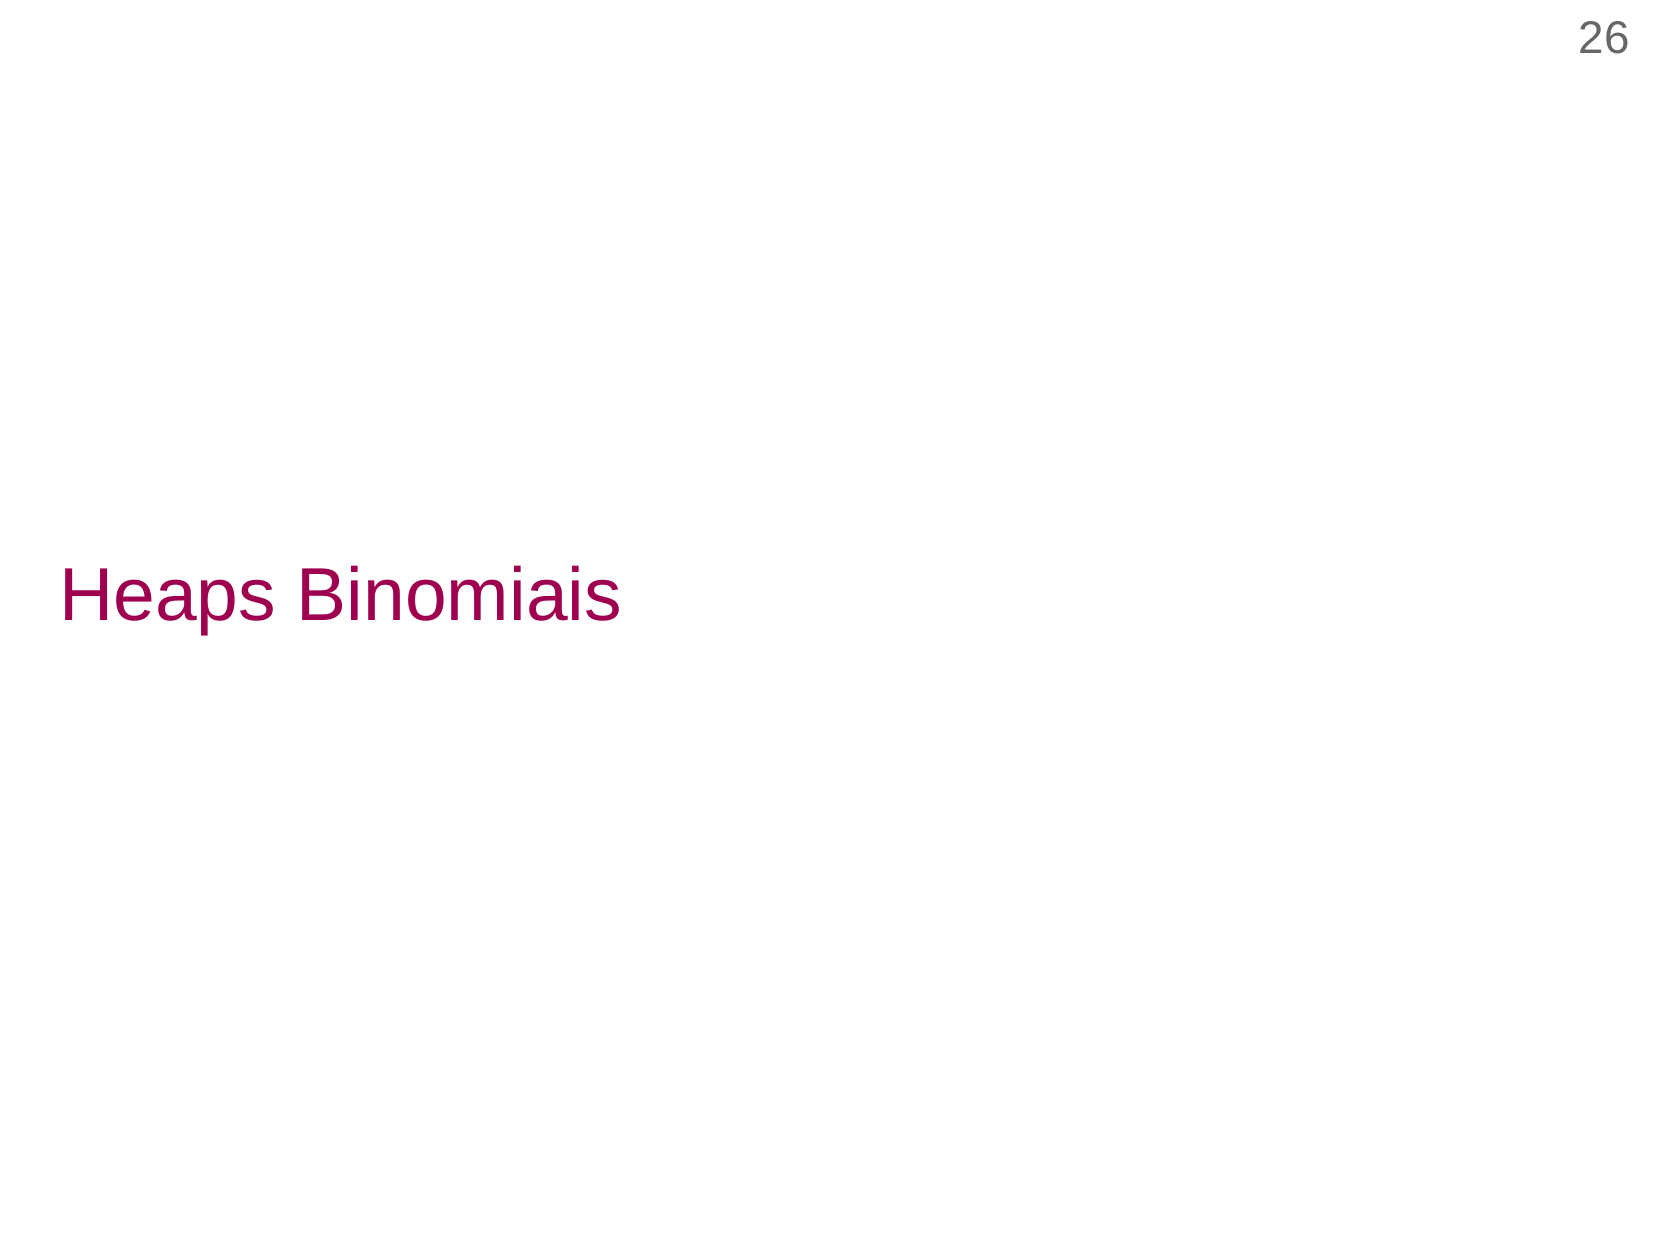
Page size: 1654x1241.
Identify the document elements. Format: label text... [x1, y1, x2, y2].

title Heaps Binomiais [59, 29, 1595, 1167]
